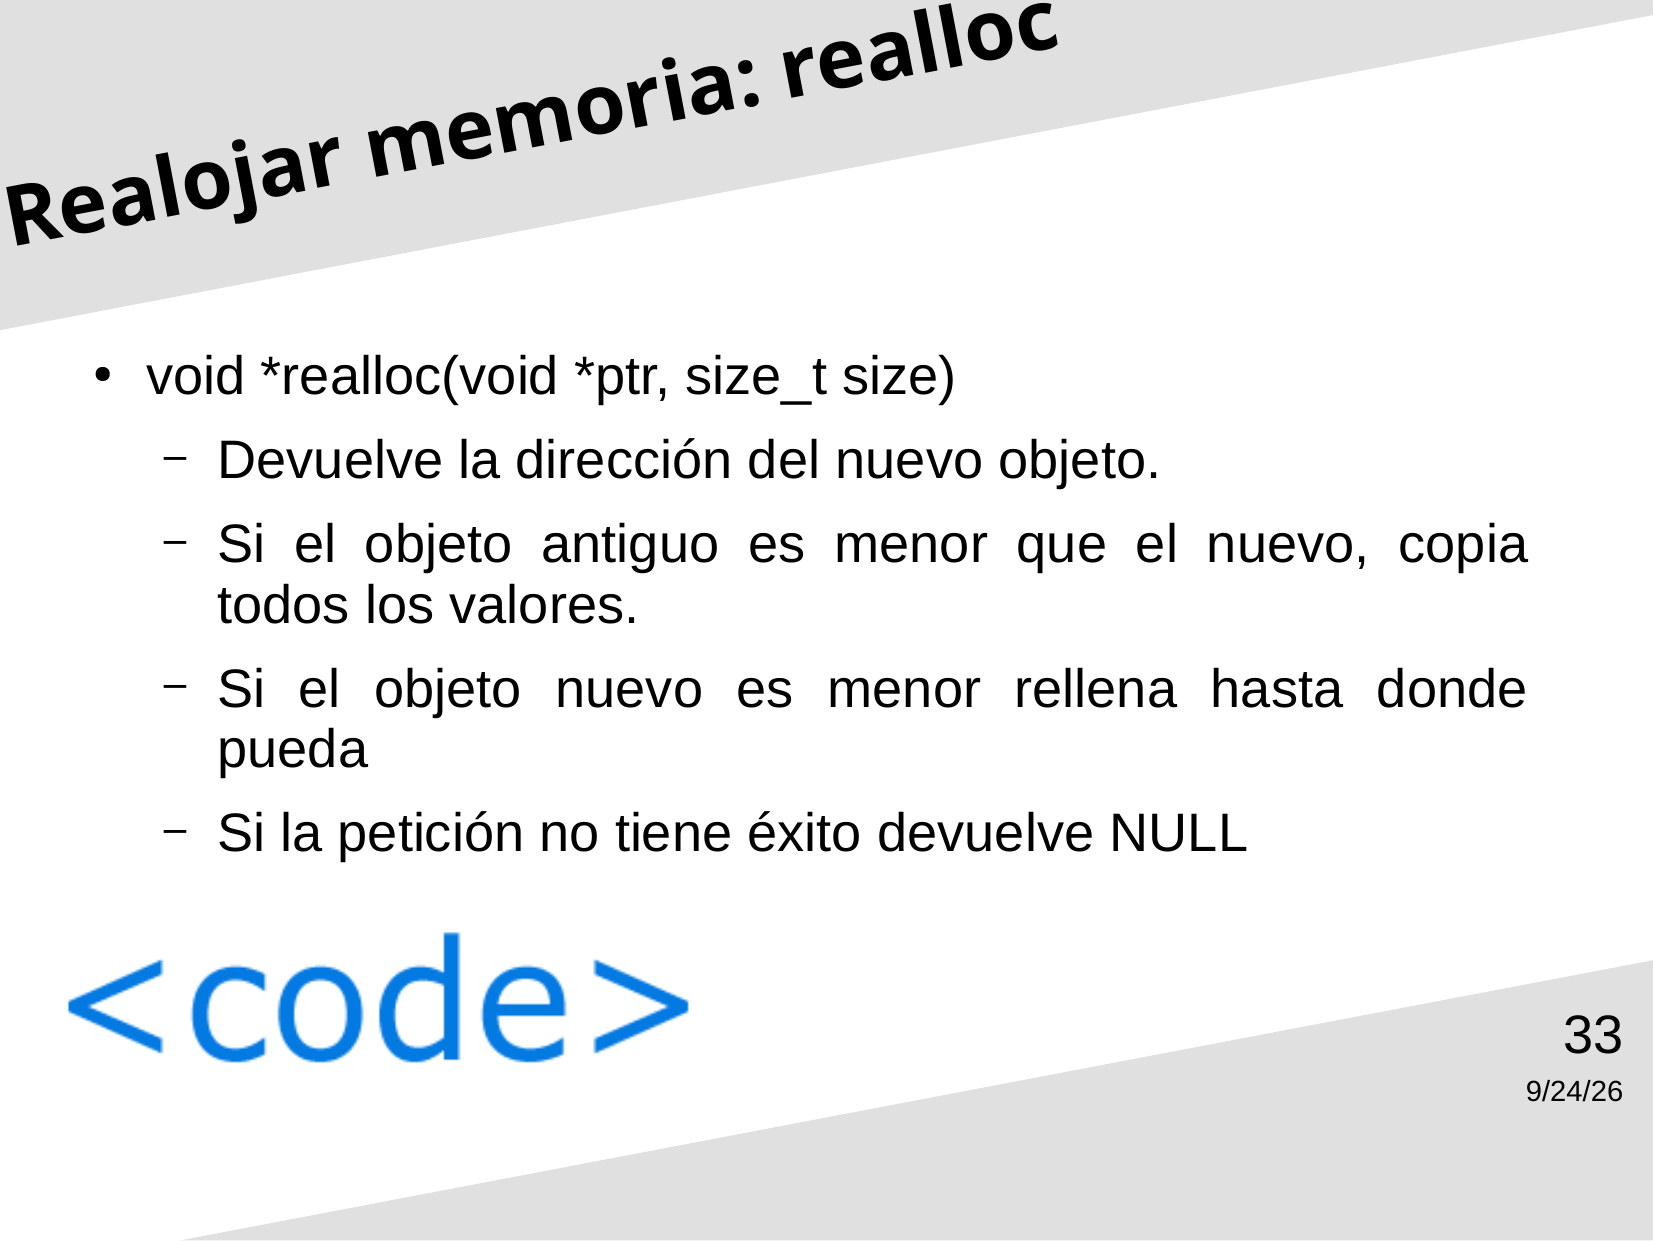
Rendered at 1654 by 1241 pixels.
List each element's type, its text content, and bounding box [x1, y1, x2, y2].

list void *realloc(void *ptr, size_t size) Devuelve la dirección del nuevo objeto. Si el objeto antiguo es menor que el nuevo, copia todos los valores. Si el objeto nuevo es menor rellena hasta donde pueda Si la petición no tiene éxito devuelve NULL [75, 345, 1531, 1065]
title Realojar memoria: realloc [0, 0, 1486, 318]
picture [30, 894, 721, 1126]
